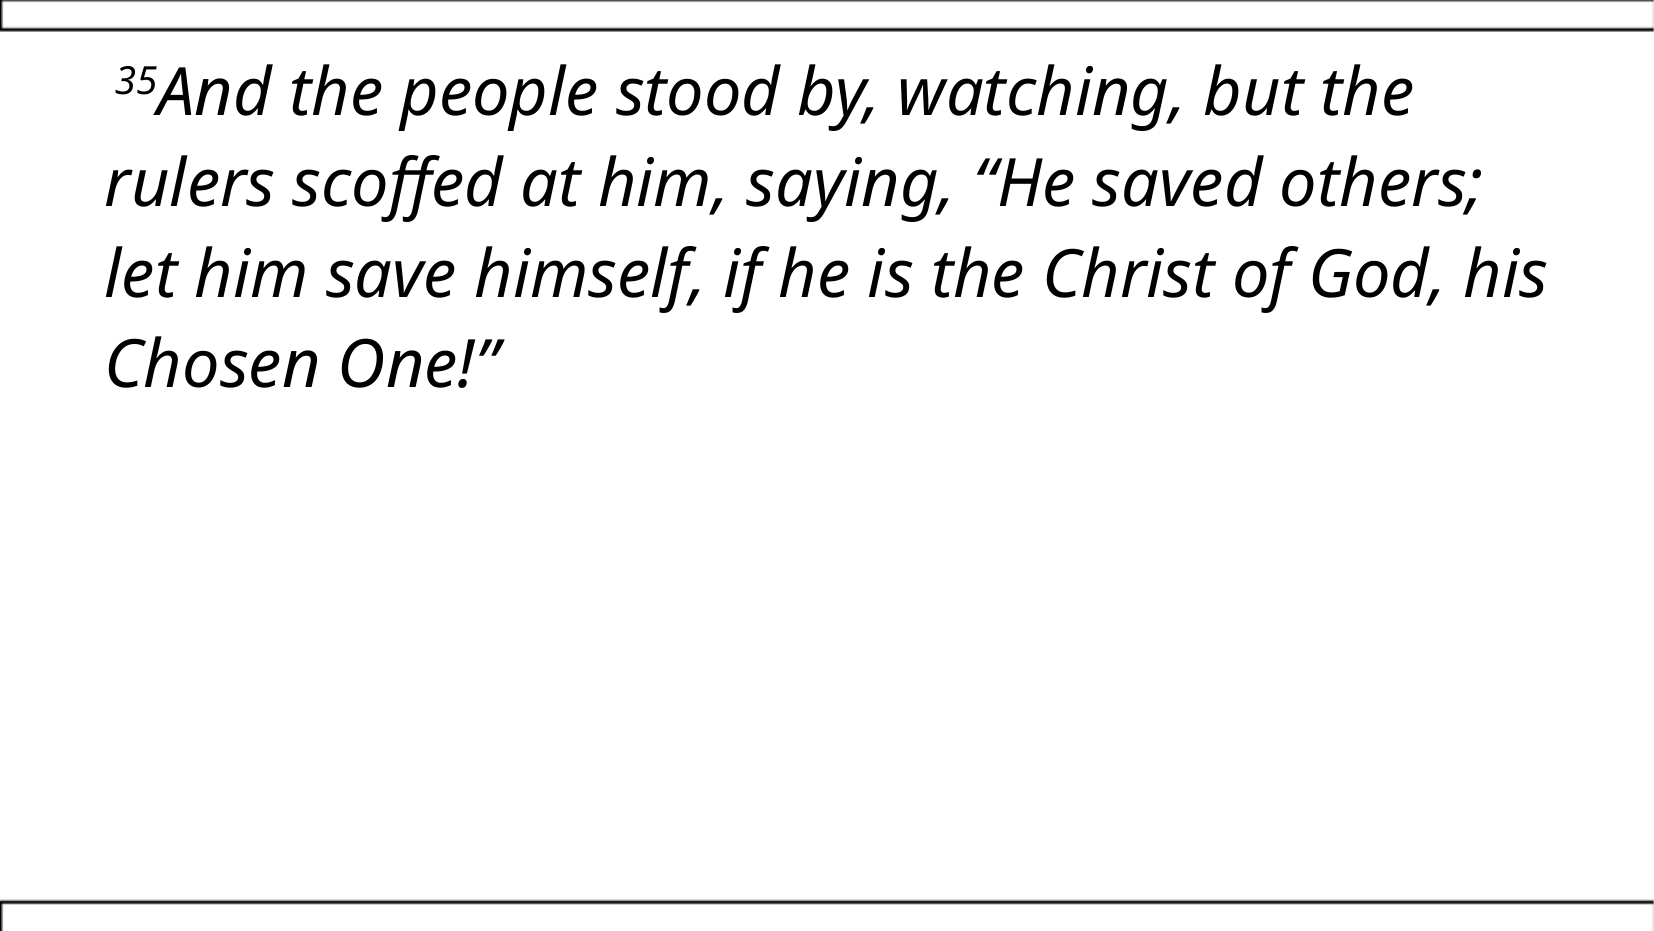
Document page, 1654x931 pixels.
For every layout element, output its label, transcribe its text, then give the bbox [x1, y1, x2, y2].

picture [0, 0, 1654, 931]
text_box 35And the people stood by, watching, but the rulers scoffed at him, saying, “He saved others; let him save himself, if he is the Christ of God, his Chosen One!” [90, 36, 1576, 407]
